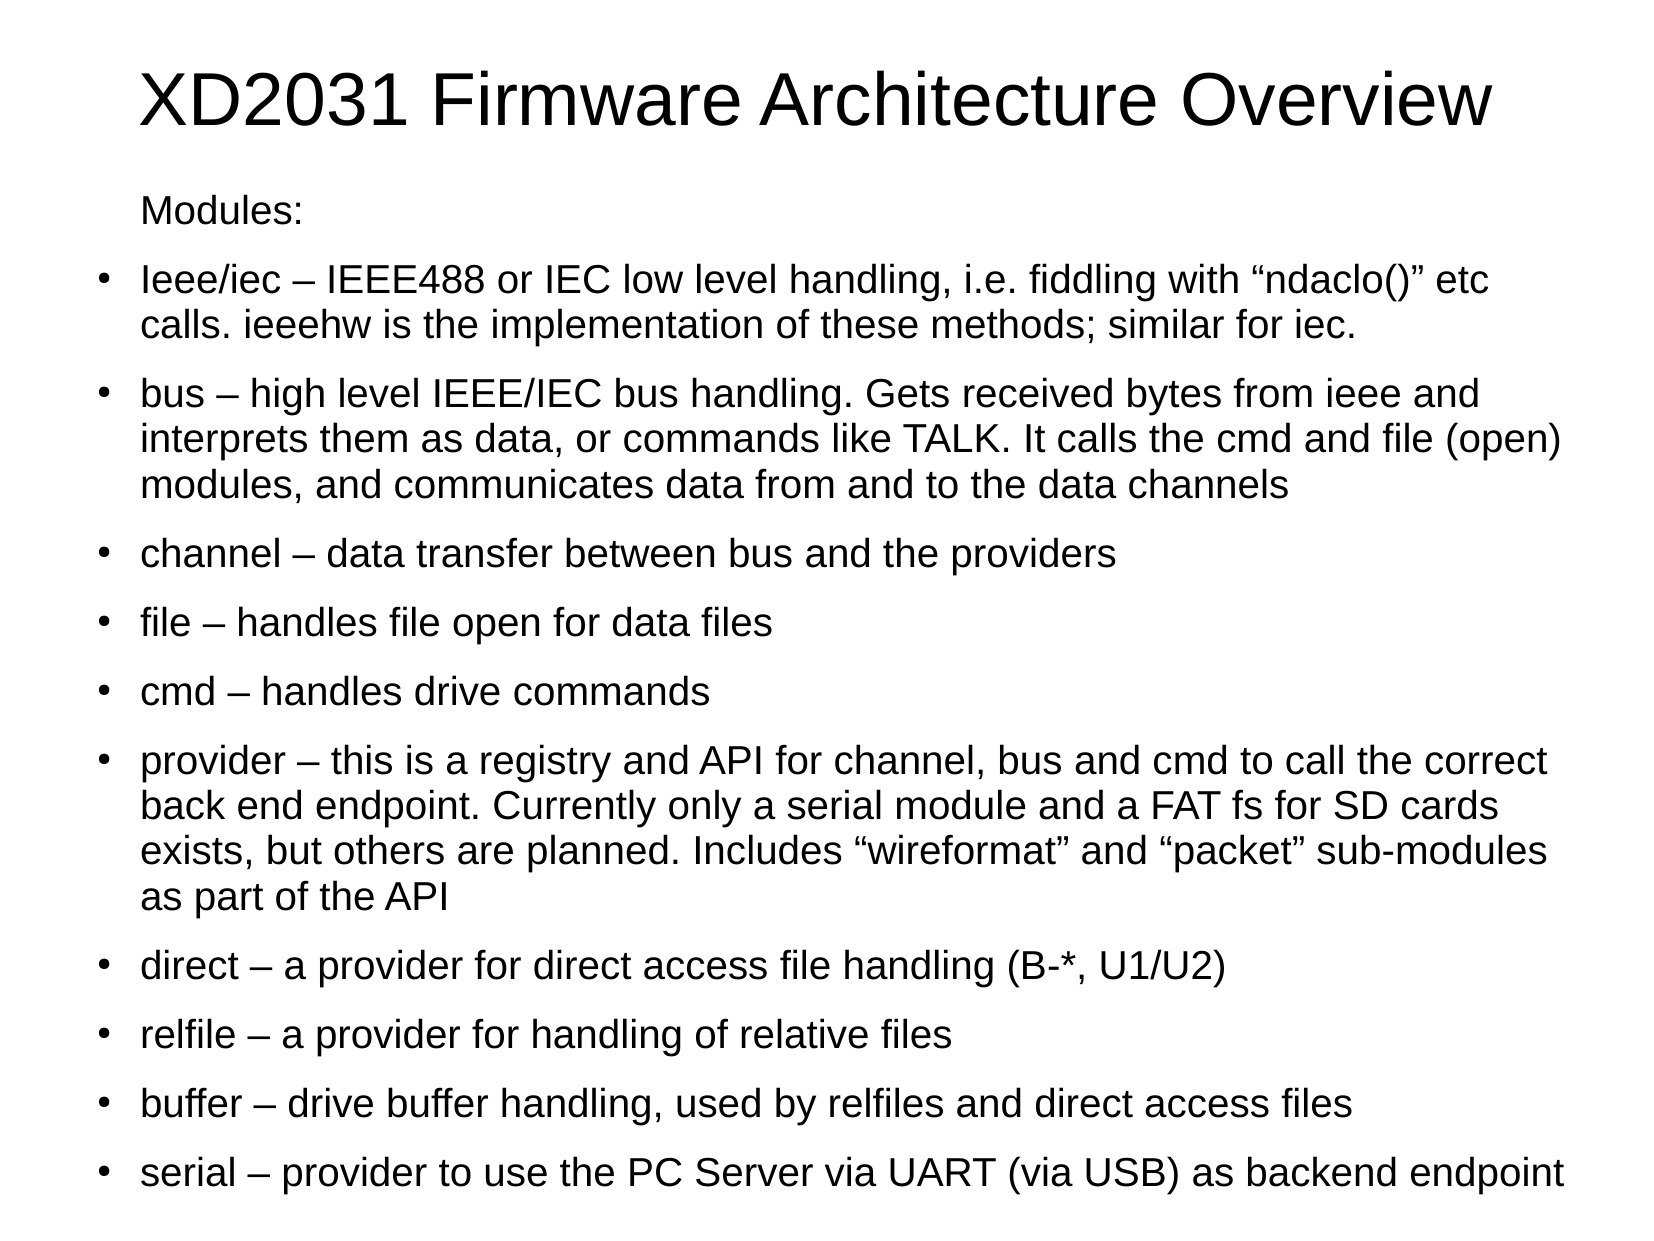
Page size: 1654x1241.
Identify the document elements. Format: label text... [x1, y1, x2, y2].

list Modules: Ieee/iec – IEEE488 or IEC low level handling, i.e. fiddling with “ndaclo()” etc calls. ieeehw is the implementation of these methods; similar for iec. bus – high level IEEE/IEC bus handling. Gets received bytes from ieee and interprets them as data, or commands like TALK. It calls the cmd and file (open) modules, and communicates data from and to the data channels channel – data transfer between bus and the providers file – handles file open for data files cmd – handles drive commands provider – this is a registry and API for channel, bus and cmd to call the correct back end endpoint. Currently only a serial module and a FAT fs for SD cards exists, but others are planned. Includes “wireformat” and “packet” sub-modules as part of the API direct – a provider for direct access file handling (B-*, U1/U2) relfile – a provider for handling of relative files buffer – drive buffer handling, used by relfiles and direct access files serial – provider to use the PC Server via UART (via USB) as backend endpoint [82, 187, 1571, 1201]
title XD2031 Firmware Architecture Overview [82, 49, 1571, 151]
